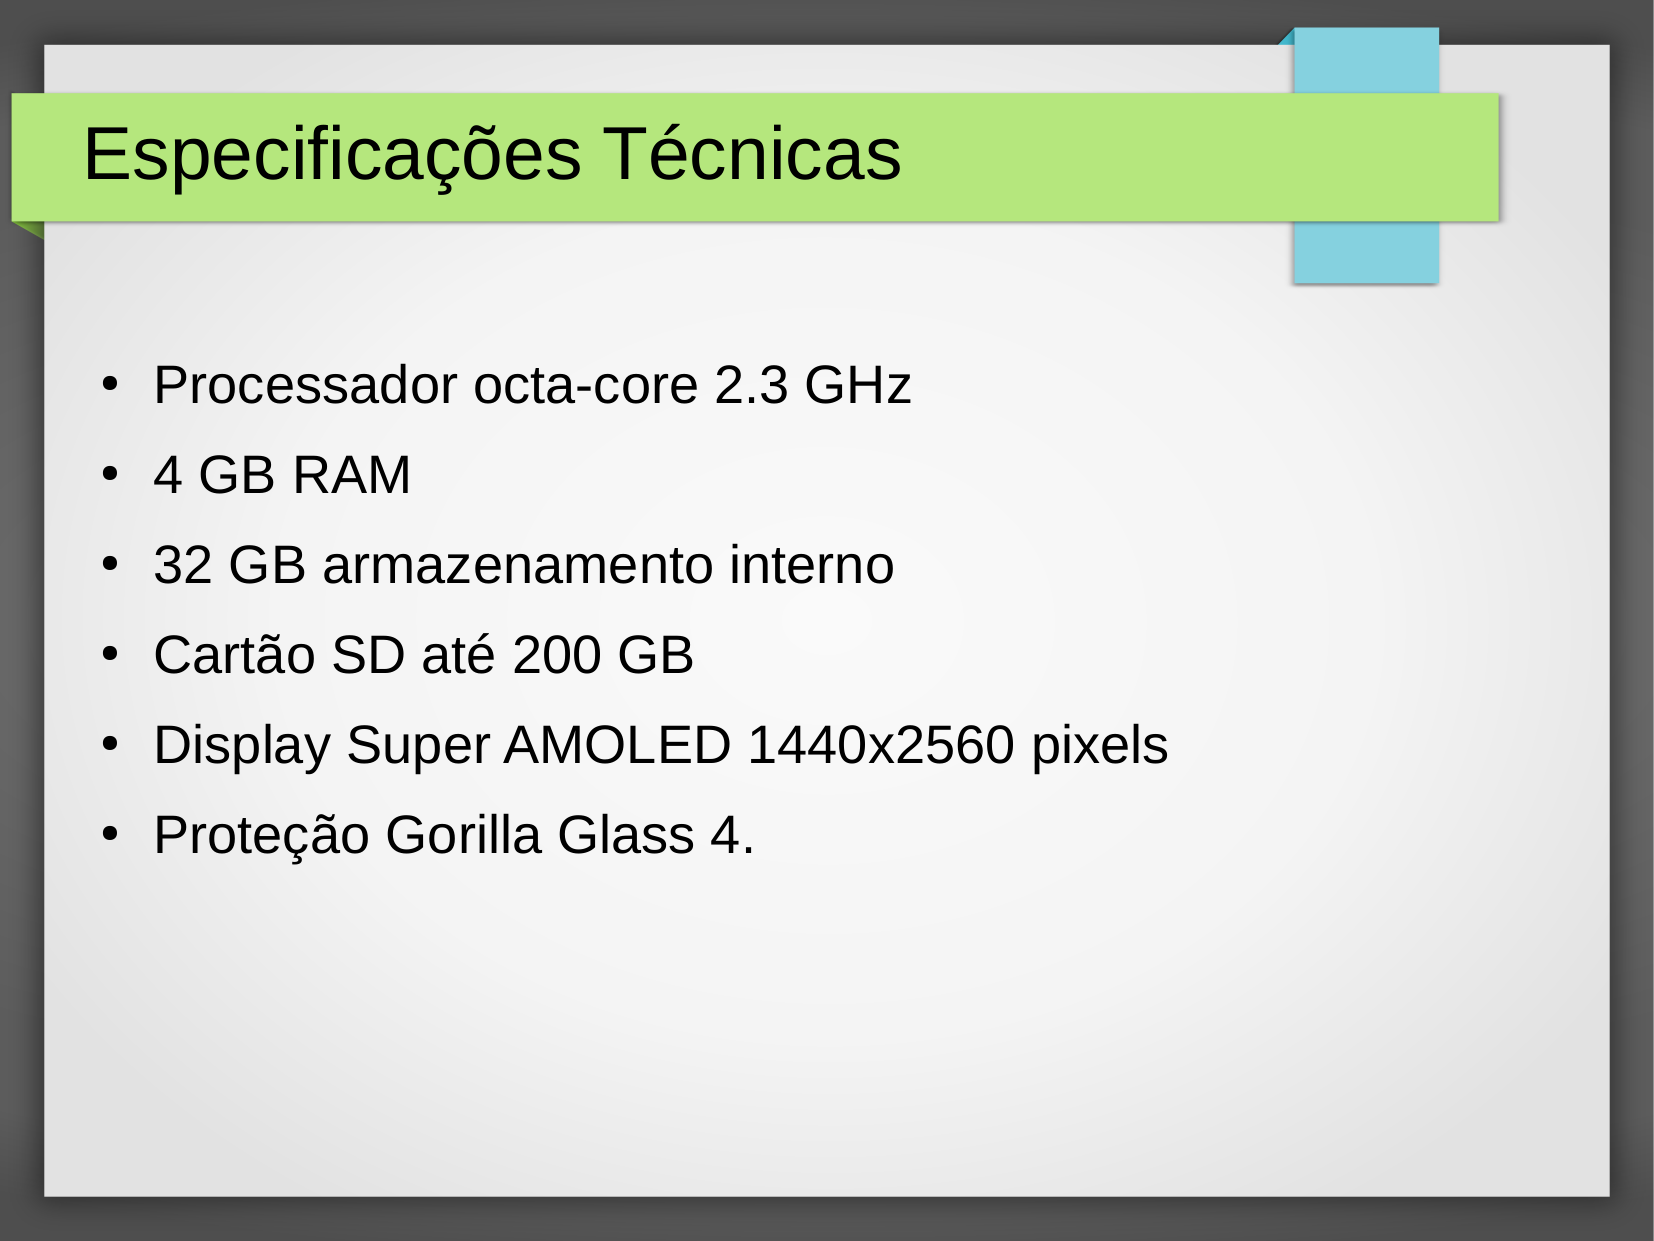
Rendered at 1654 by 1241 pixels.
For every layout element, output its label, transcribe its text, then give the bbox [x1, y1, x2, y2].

picture [0, 0, 1654, 1241]
list Processador octa-core 2.3 GHz 4 GB RAM 32 GB armazenamento interno Cartão SD até 200 GB Display Super AMOLED 1440x2560 pixels Proteção Gorilla Glass 4. [82, 354, 1571, 1074]
title Especificações Técnicas [82, 94, 1264, 213]
